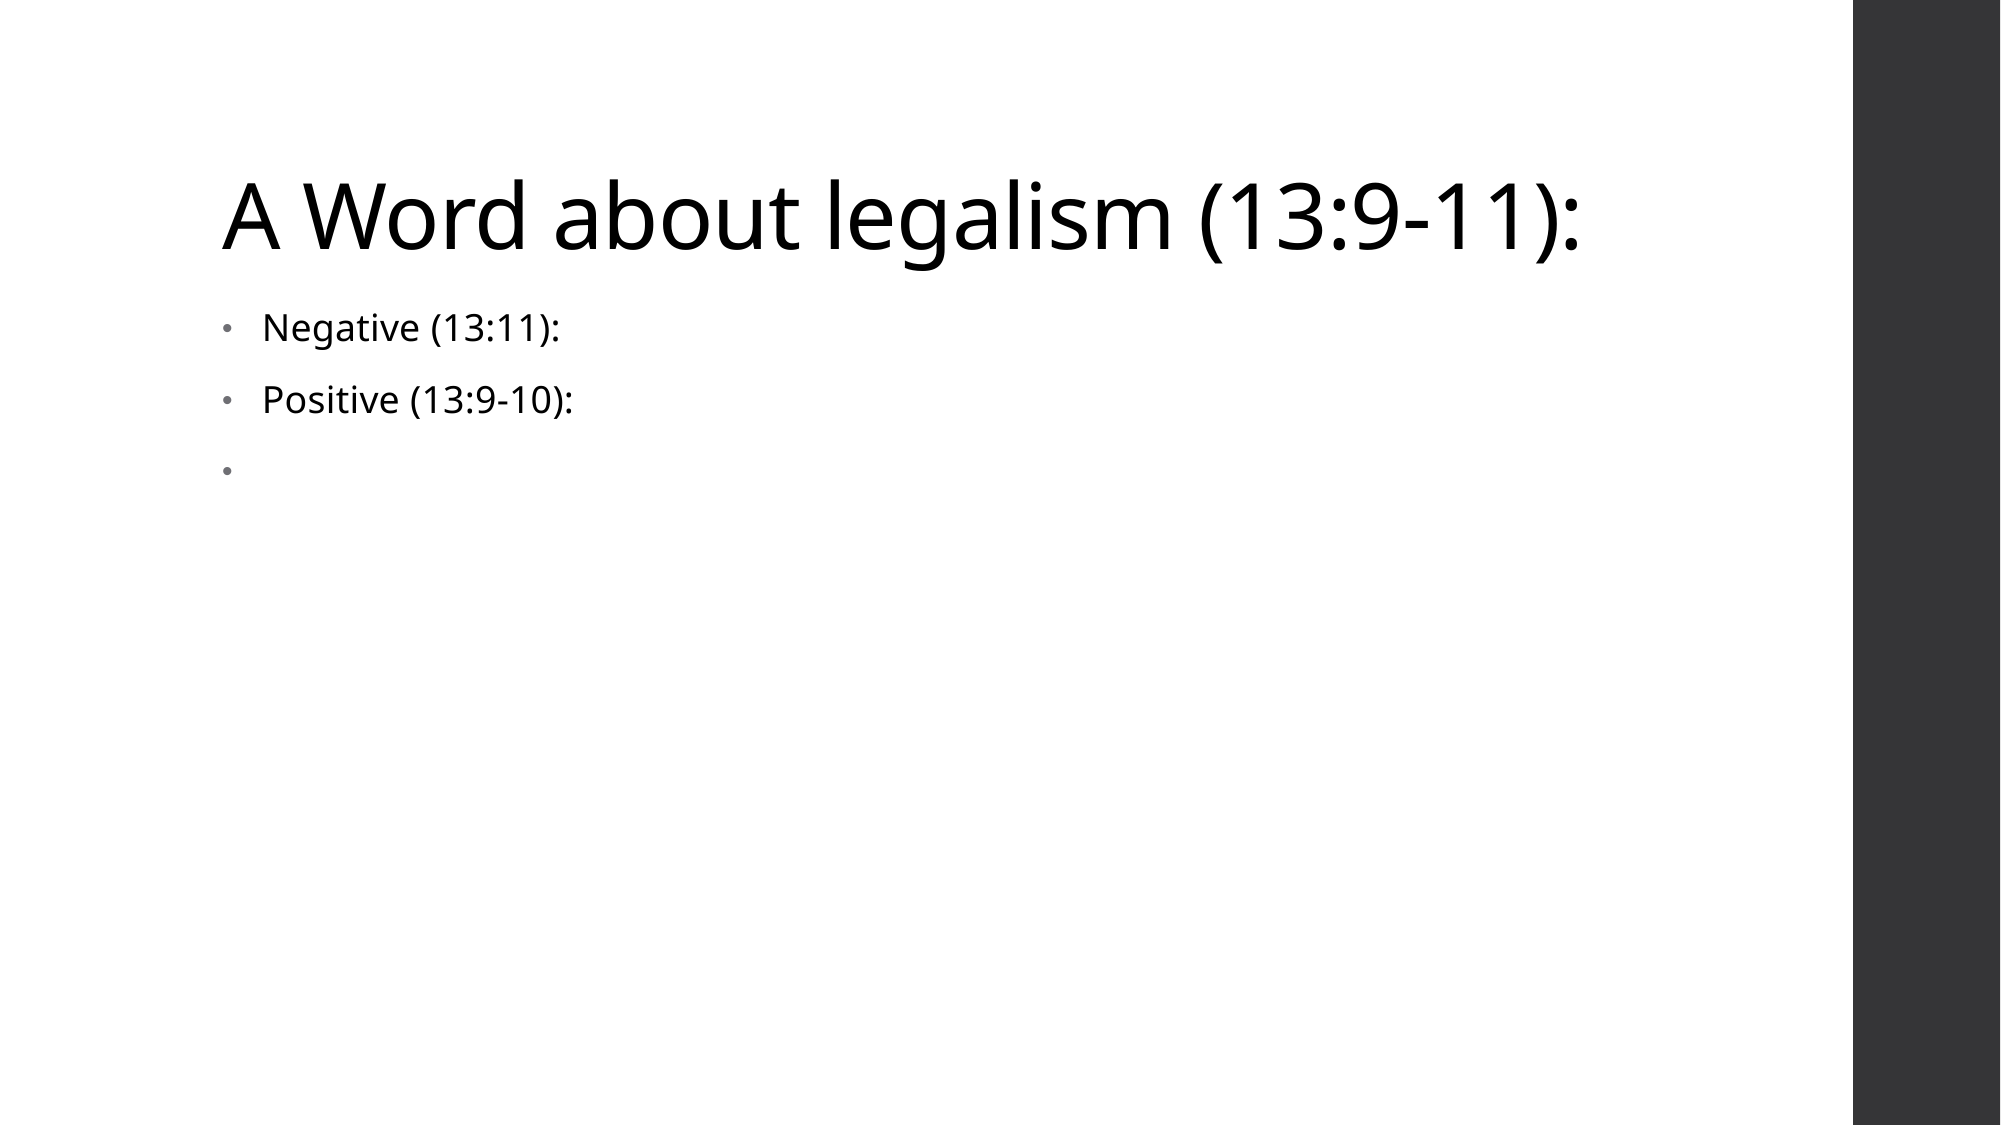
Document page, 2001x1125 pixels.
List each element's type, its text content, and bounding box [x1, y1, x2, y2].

list Negative (13:11): Positive (13:9-10): [206, 299, 1617, 1014]
title A Word about legalism (13:9-11): [206, 60, 1797, 278]
